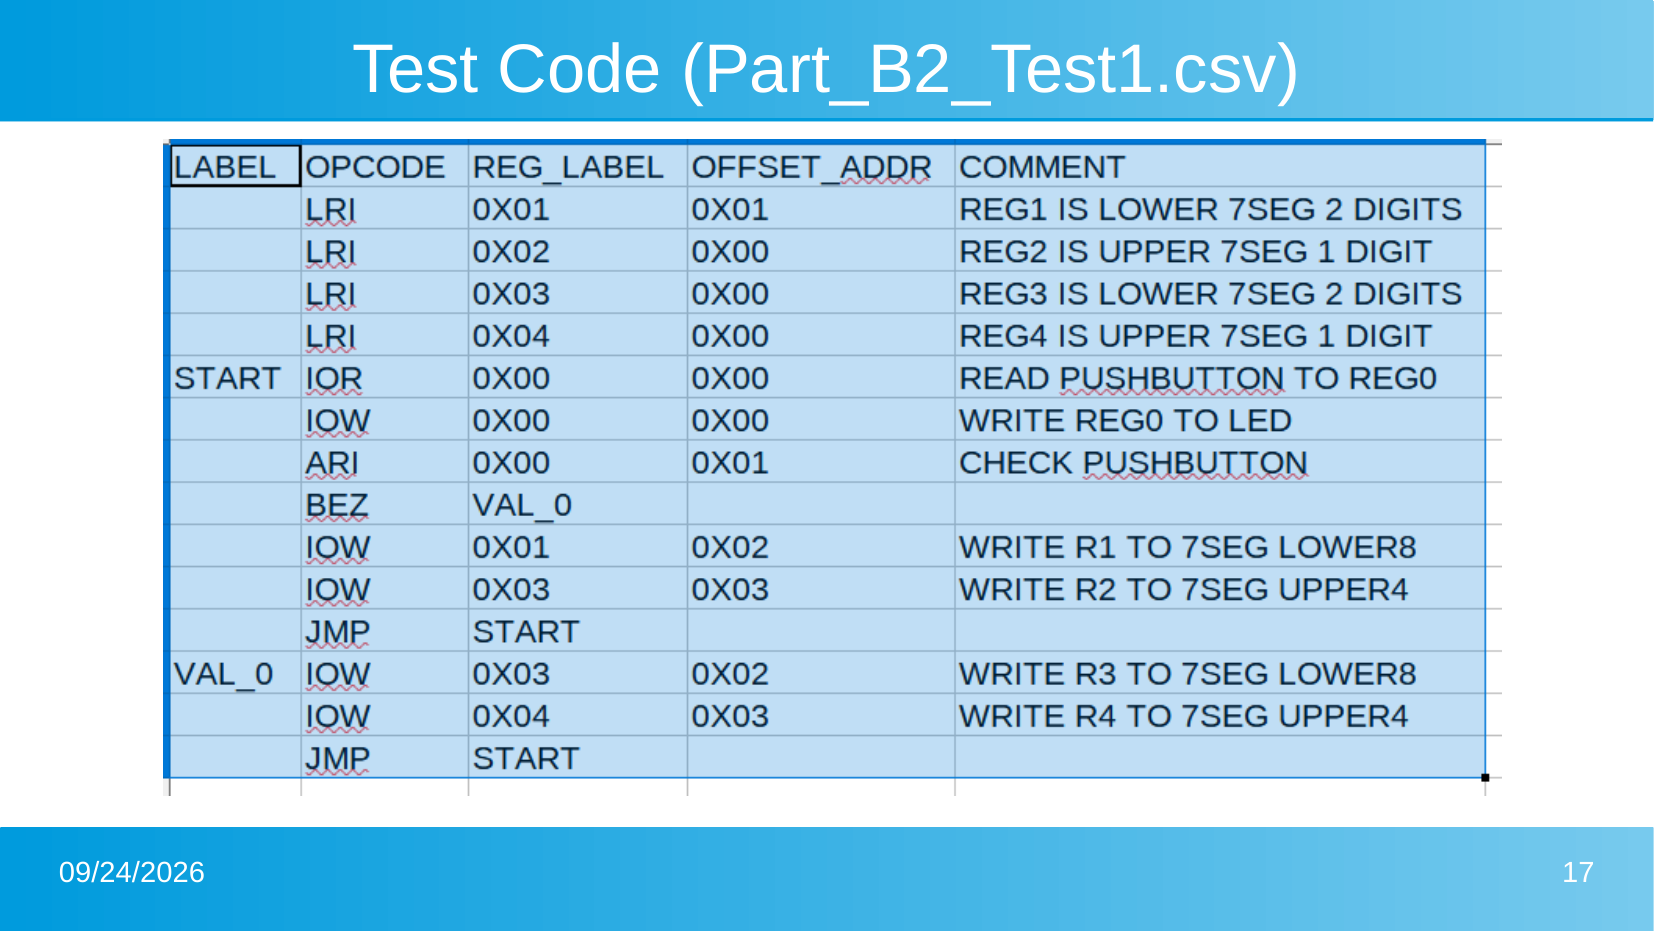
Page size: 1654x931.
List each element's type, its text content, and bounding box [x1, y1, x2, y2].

picture [163, 139, 1502, 796]
title Test Code (Part_B2_Test1.csv) [59, 29, 1595, 108]
